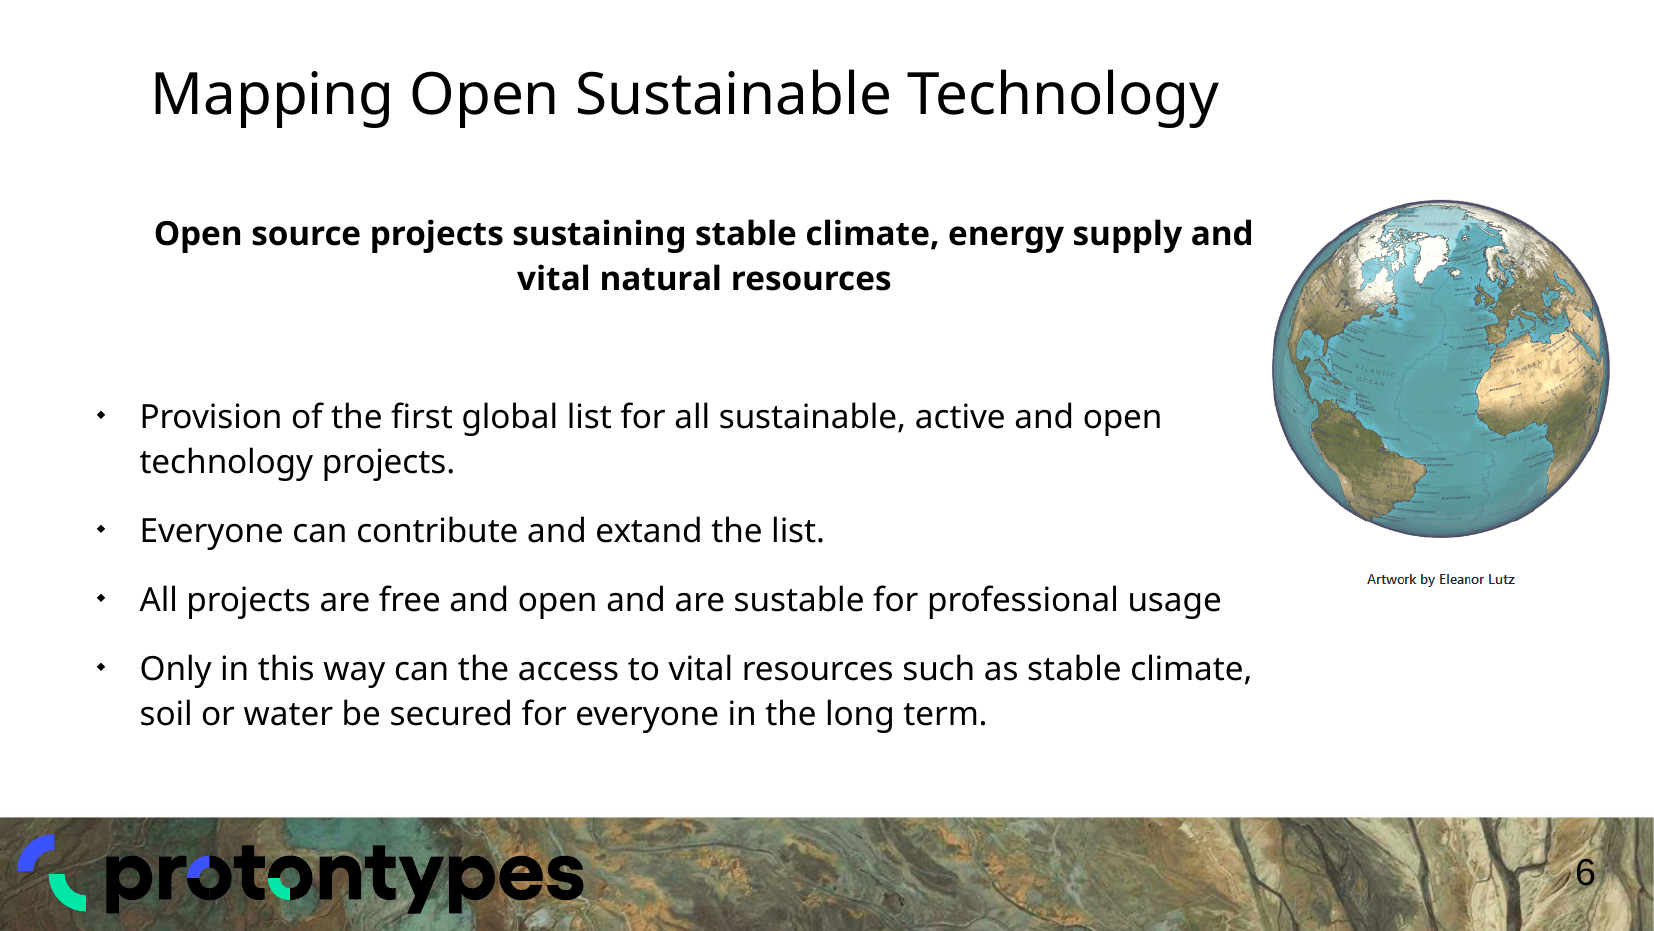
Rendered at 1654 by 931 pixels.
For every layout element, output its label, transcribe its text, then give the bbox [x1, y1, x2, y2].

list Open source projects sustaining stable climate, energy supply and vital natural resources Provision of the first global list for all sustainable, active and open technology projects. Everyone can contribute and extand the list. All projects are free and open and are sustable for professional usage Only in this way can the access to vital resources such as stable climate, soil or water be secured for everyone in the long term. [82, 210, 1270, 739]
title Mapping Open Sustainable Technology [0, 37, 1430, 148]
picture [0, 0, 1654, 931]
